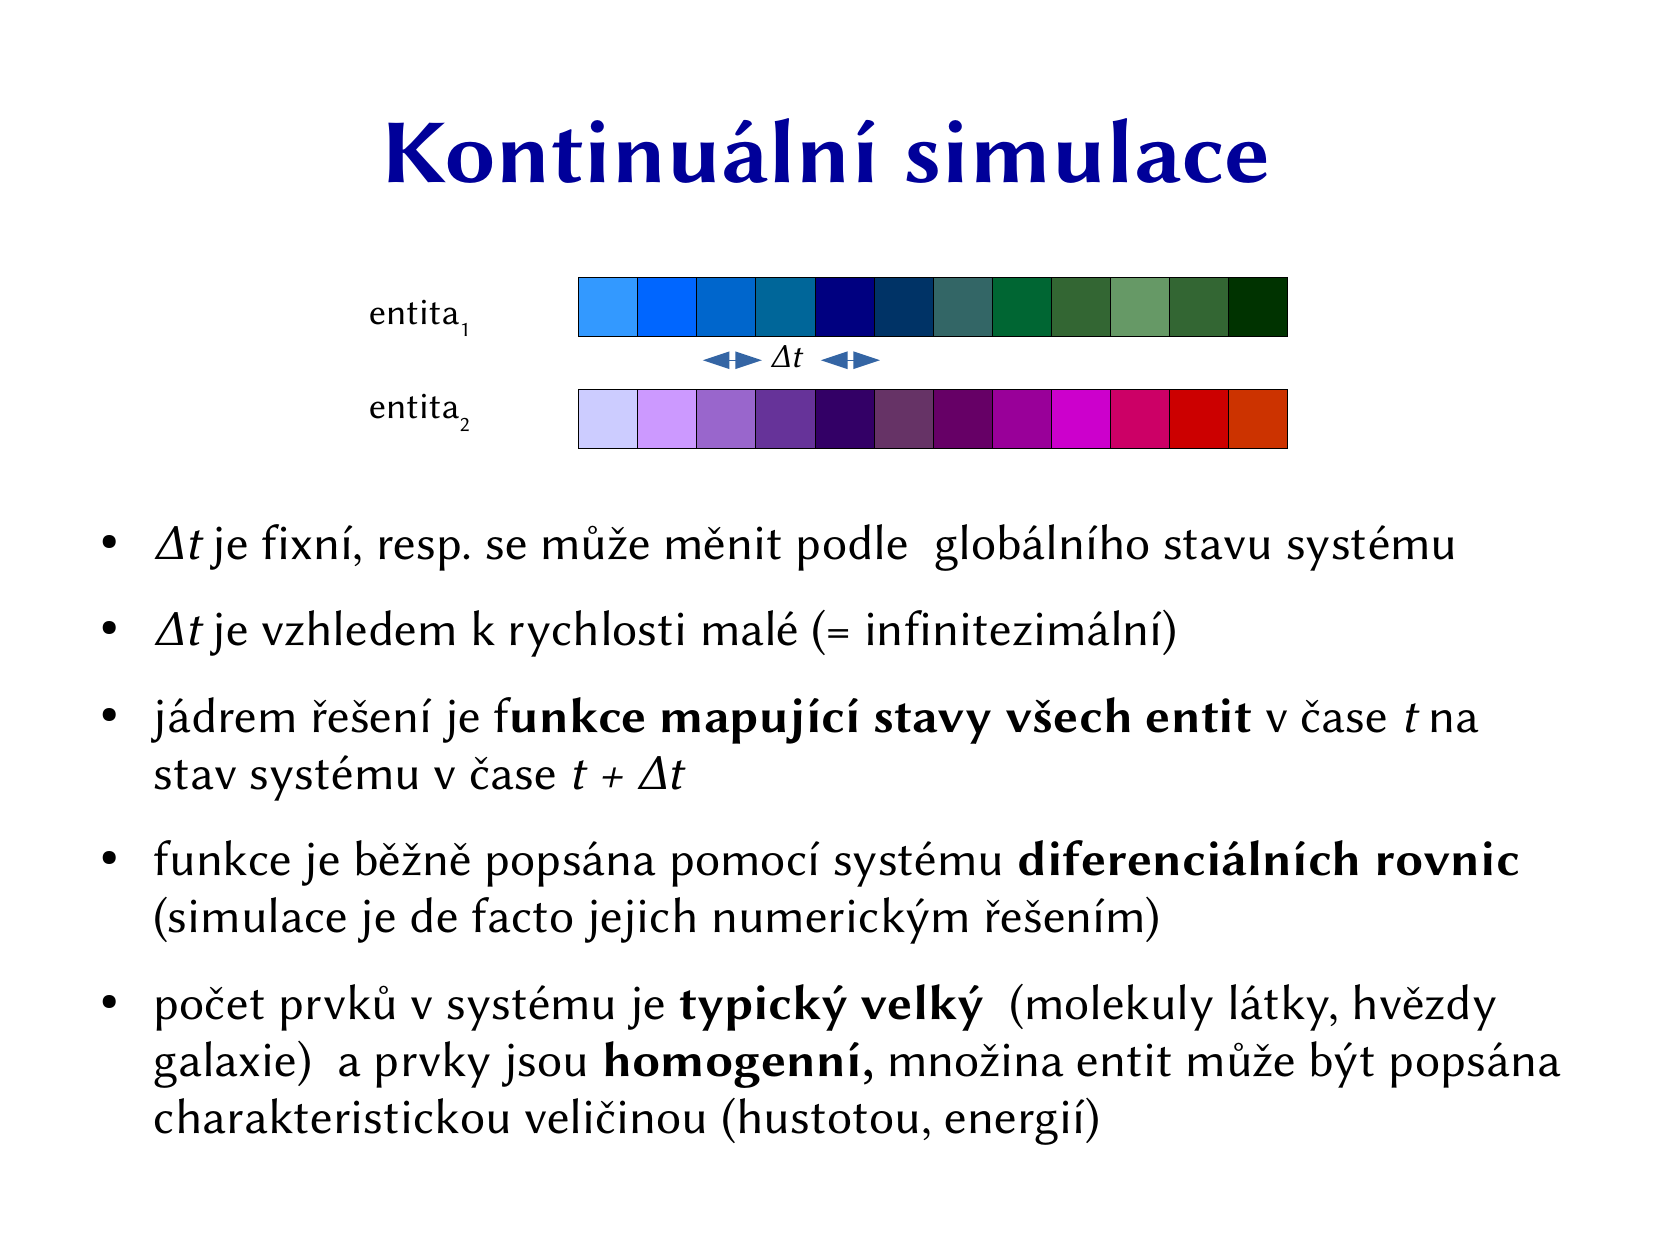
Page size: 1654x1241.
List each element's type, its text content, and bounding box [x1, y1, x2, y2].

text_box entita2 [354, 378, 485, 445]
text_box [578, 389, 1288, 449]
text_box [578, 277, 1288, 337]
text_box Δt [755, 330, 816, 384]
text_box entita1 [354, 283, 485, 350]
list Δt je fixní, resp. se může měnit podle globálního stavu systému Δt je vzhledem k rychlosti malé (= infinitezimální) jádrem řešení je funkce mapující stavy všech entit v čase t na stav systému v čase t + Δt funkce je běžně popsána pomocí systému diferenciálních rovnic (simulace je de facto jejich numerickým řešením) počet prvků v systému je typický velký (molekuly látky, hvězdy galaxie) a prvky jsou homogenní, množina entit může být popsána charakteristickou veličinou (hustotou, energií) [82, 514, 1571, 1075]
title Kontinuální simulace [82, 49, 1571, 257]
